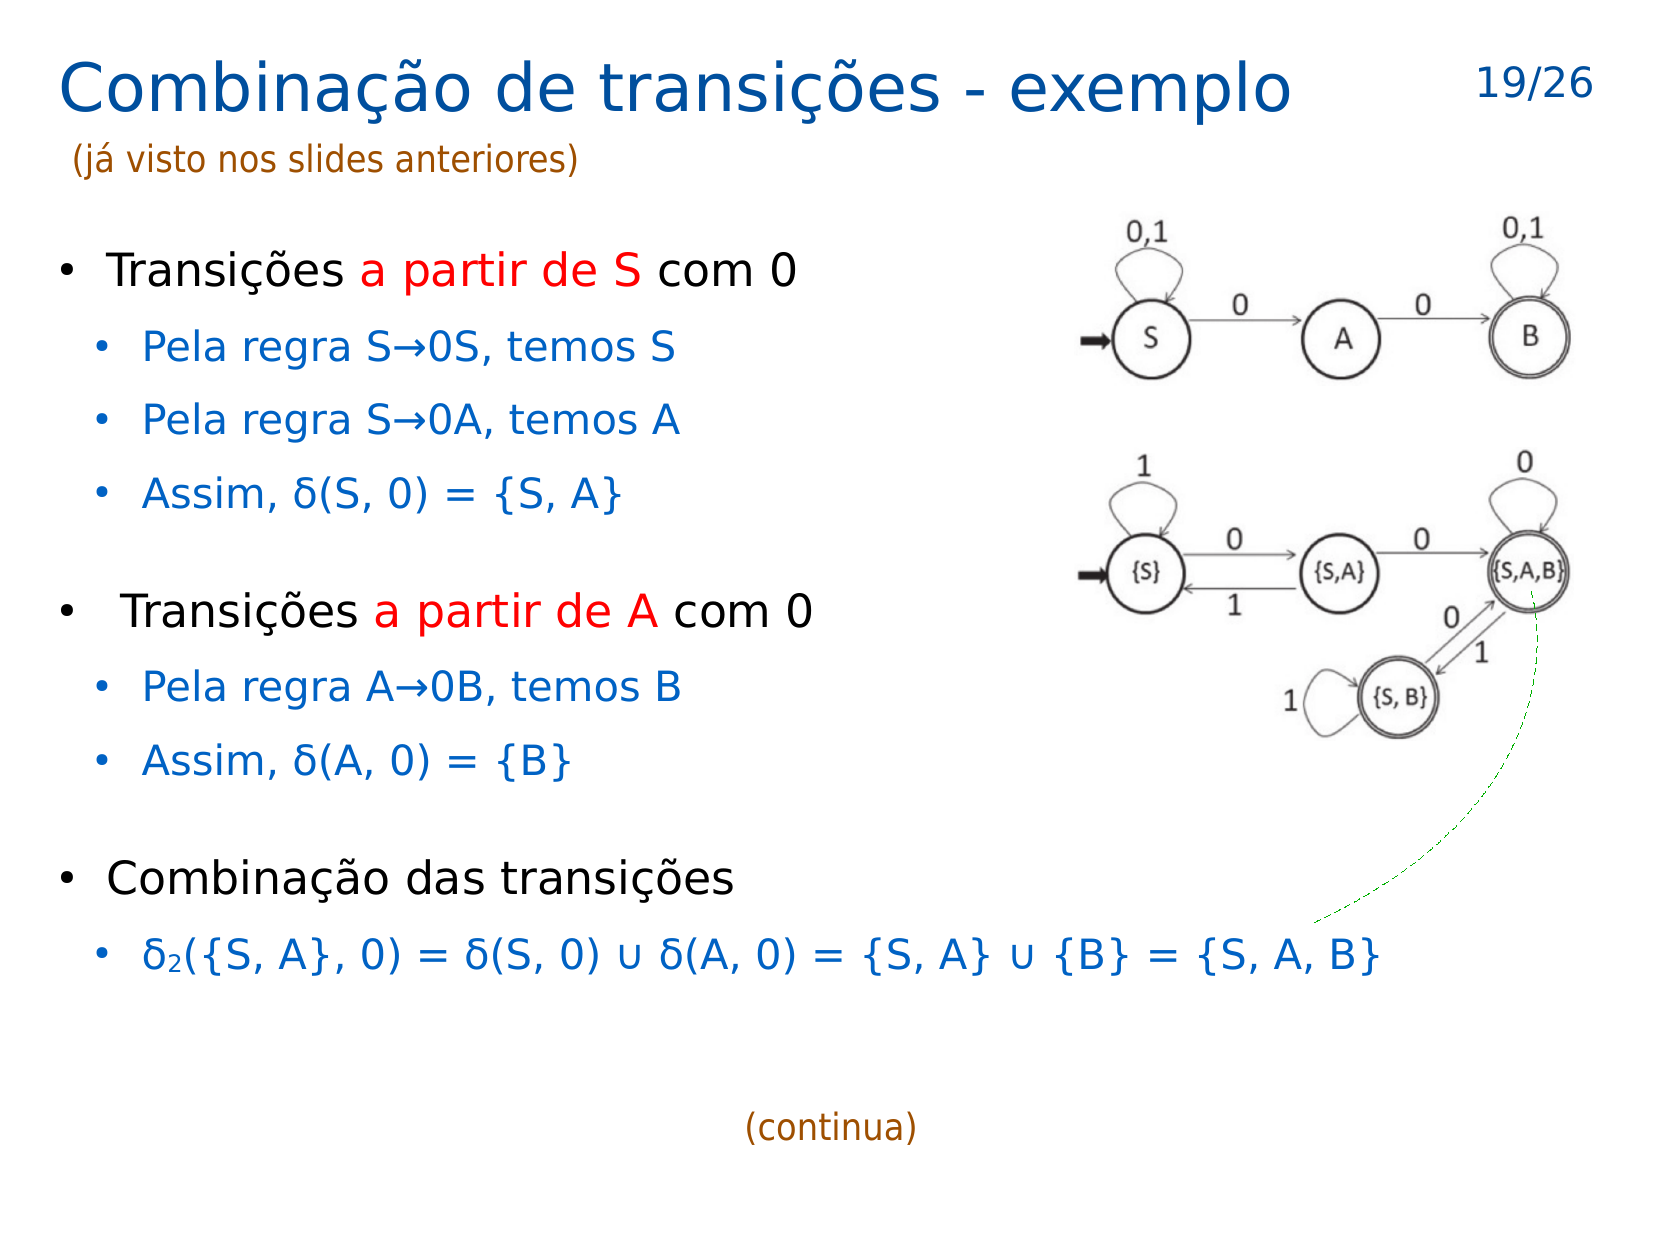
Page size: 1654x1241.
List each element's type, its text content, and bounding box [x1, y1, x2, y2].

text_box (continua) [729, 1098, 934, 1157]
list Transições a partir de S com 0 Pela regra S→0S, temos S Pela regra S→0A, temos A Assim, δ(S, 0) = {S, A} Transições a partir de A com 0 Pela regra A→0B, temos B Assim, δ(A, 0) = {B} Combinação das transições δ2({S, A}, 0) = δ(S, 0) ∪ δ(A, 0) = {S, A} ∪ {B} = {S, A, B} [59, 236, 1595, 1211]
text_box (já visto nos slides anteriores) [56, 129, 851, 232]
picture [1068, 447, 1574, 741]
picture [1074, 211, 1577, 386]
title Combinação de transições - exemplo [59, 29, 1625, 148]
